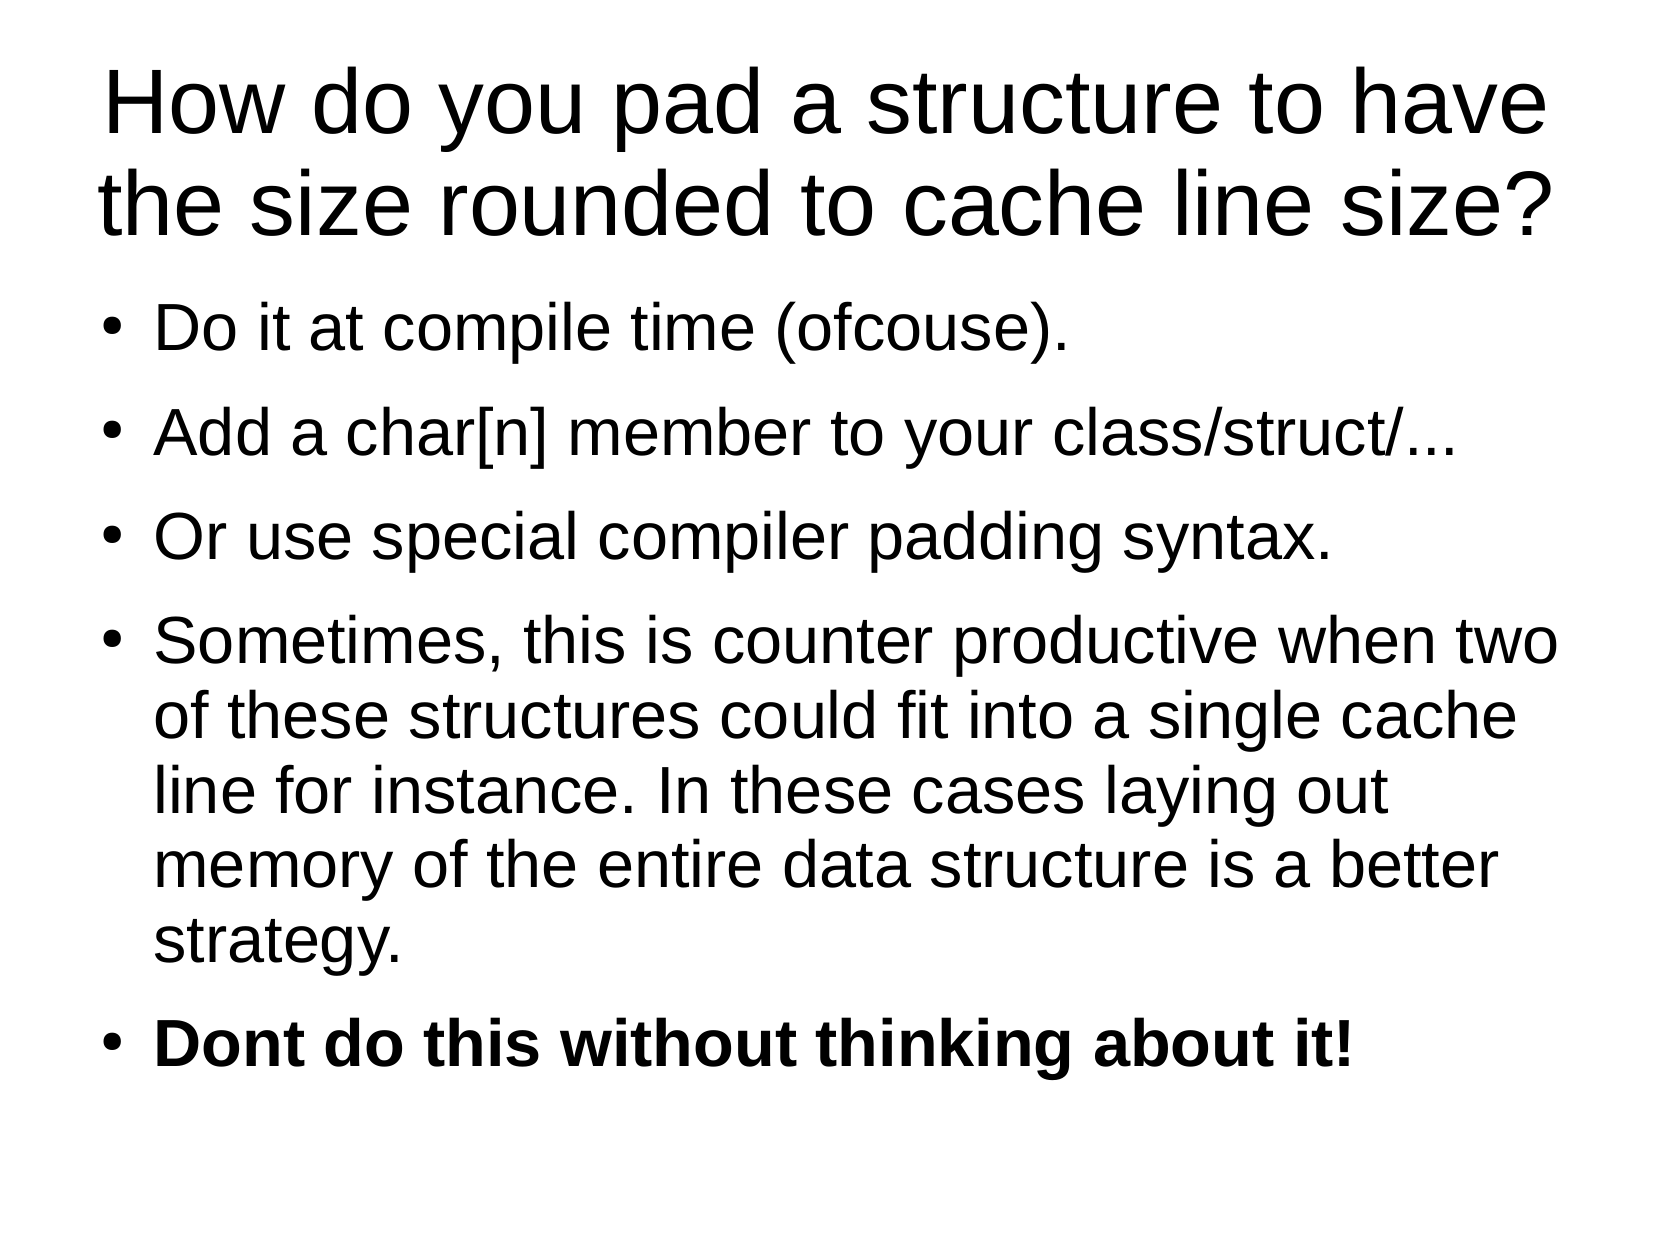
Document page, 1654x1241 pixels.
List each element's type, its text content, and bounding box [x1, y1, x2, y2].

list Do it at compile time (ofcouse). Add a char[n] member to your class/struct/... Or use special compiler padding syntax. Sometimes, this is counter productive when two of these structures could fit into a single cache line for instance. In these cases laying out memory of the entire data structure is a better strategy. Dont do this without thinking about it! [82, 290, 1571, 1109]
title How do you pad a structure to have the size rounded to cache line size? [82, 49, 1571, 257]
